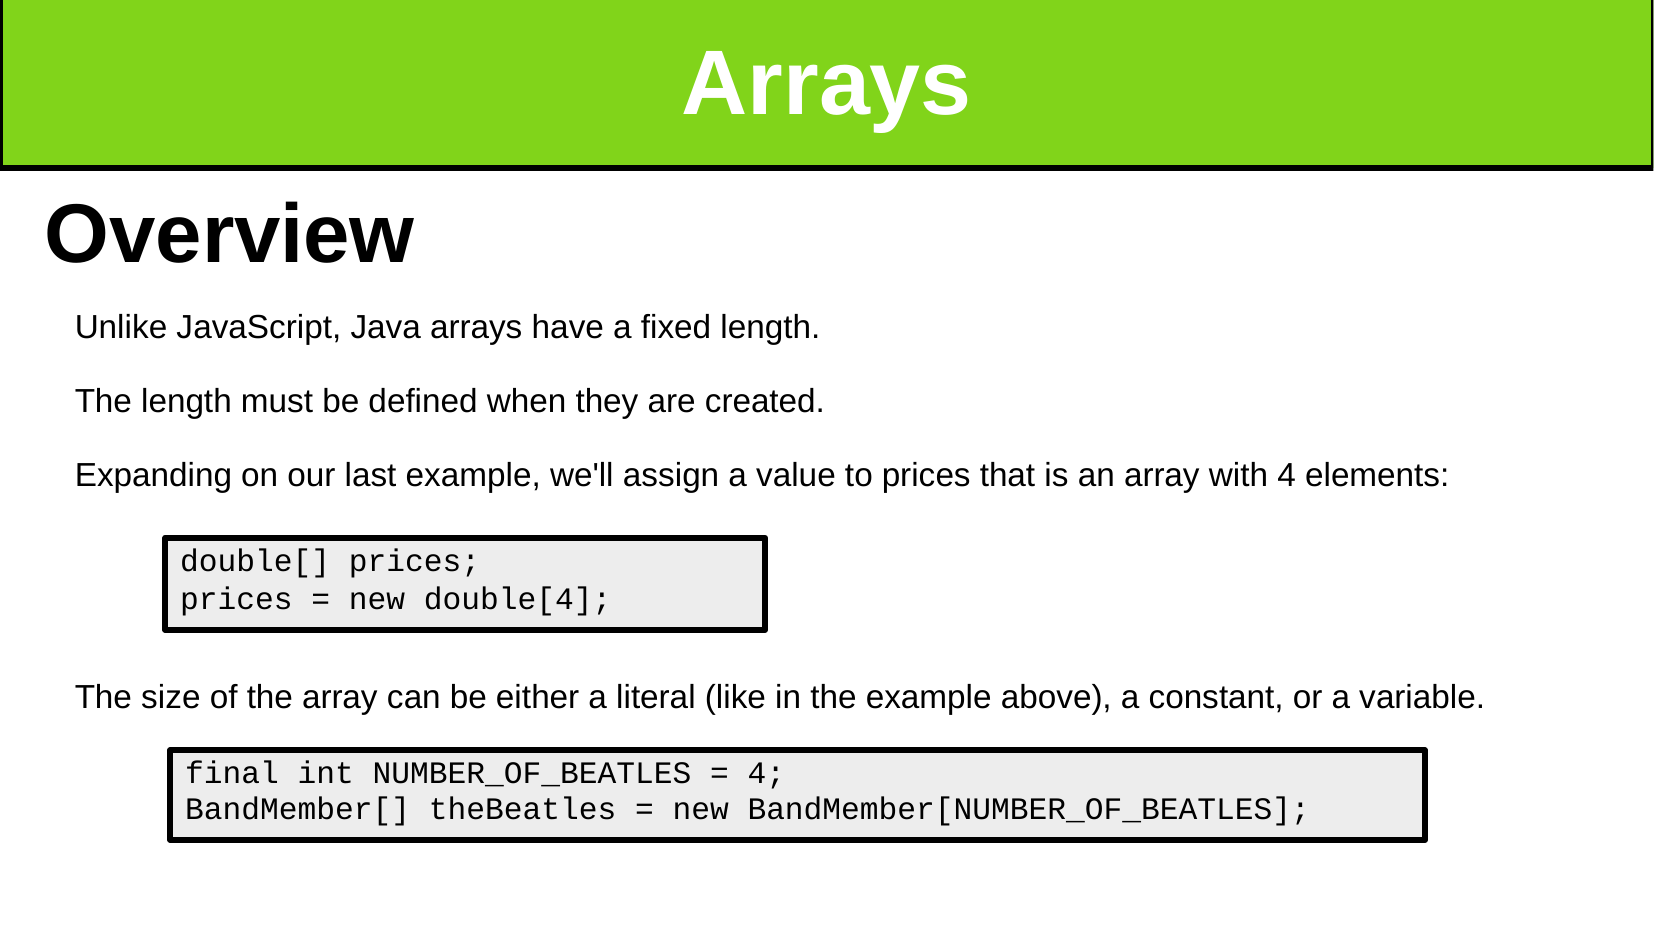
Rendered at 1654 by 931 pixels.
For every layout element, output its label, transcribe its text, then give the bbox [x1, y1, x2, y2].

title Arrays [0, 0, 1654, 169]
text_box Overview [29, 179, 675, 288]
text_box Unlike JavaScript, Java arrays have a fixed length. The length must be defined when they are created. Expanding on our last example, we'll assign a value to prices that is an array with 4 elements: The size of the array can be either a literal (like in the example above), a constant, or a variable. [59, 300, 1531, 811]
text_box final int NUMBER_OF_BEATLES = 4; BandMember[] theBeatles = new BandMember[NUMBER_OF_BEATLES]; [170, 750, 1426, 841]
text_box double[] prices; prices = new double[4]; [165, 537, 766, 631]
